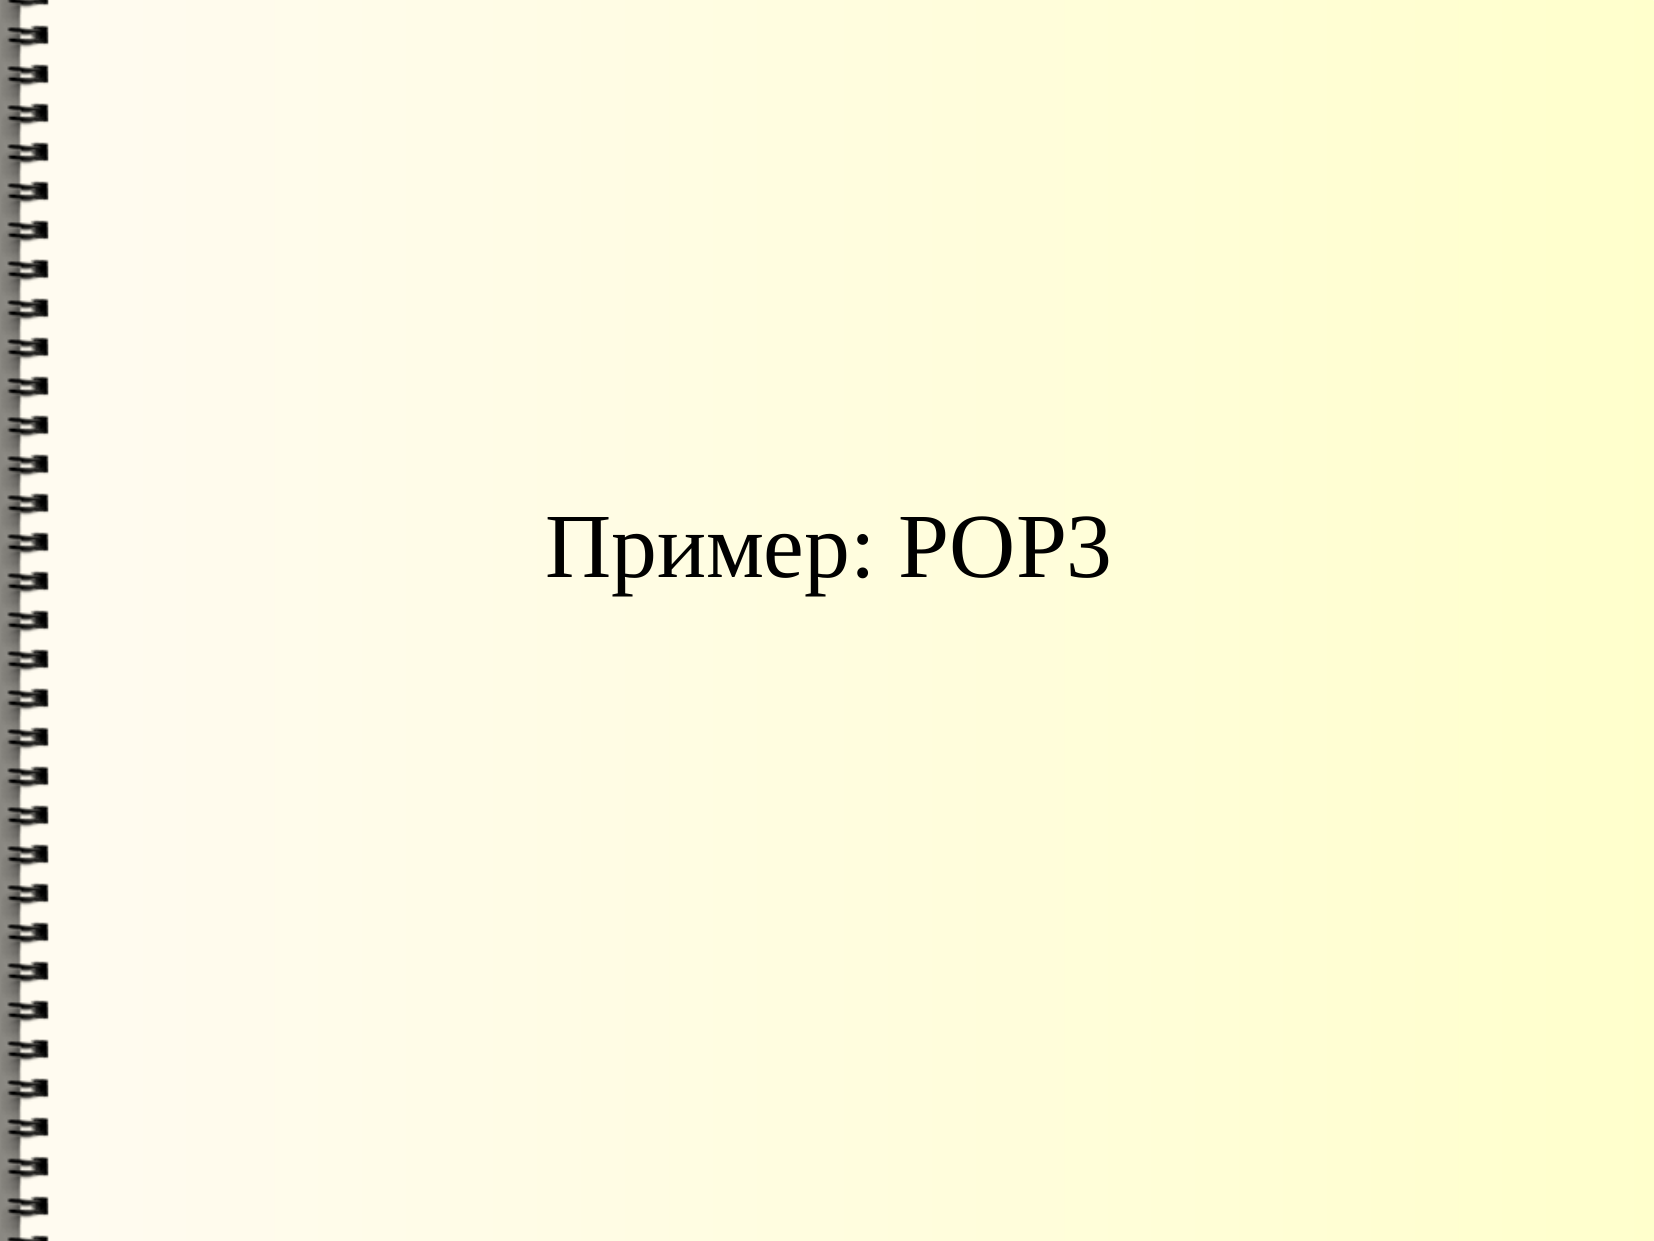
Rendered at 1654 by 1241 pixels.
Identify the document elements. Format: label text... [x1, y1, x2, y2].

picture [0, 0, 1654, 1241]
title Пример: POP3 [123, 442, 1536, 651]
